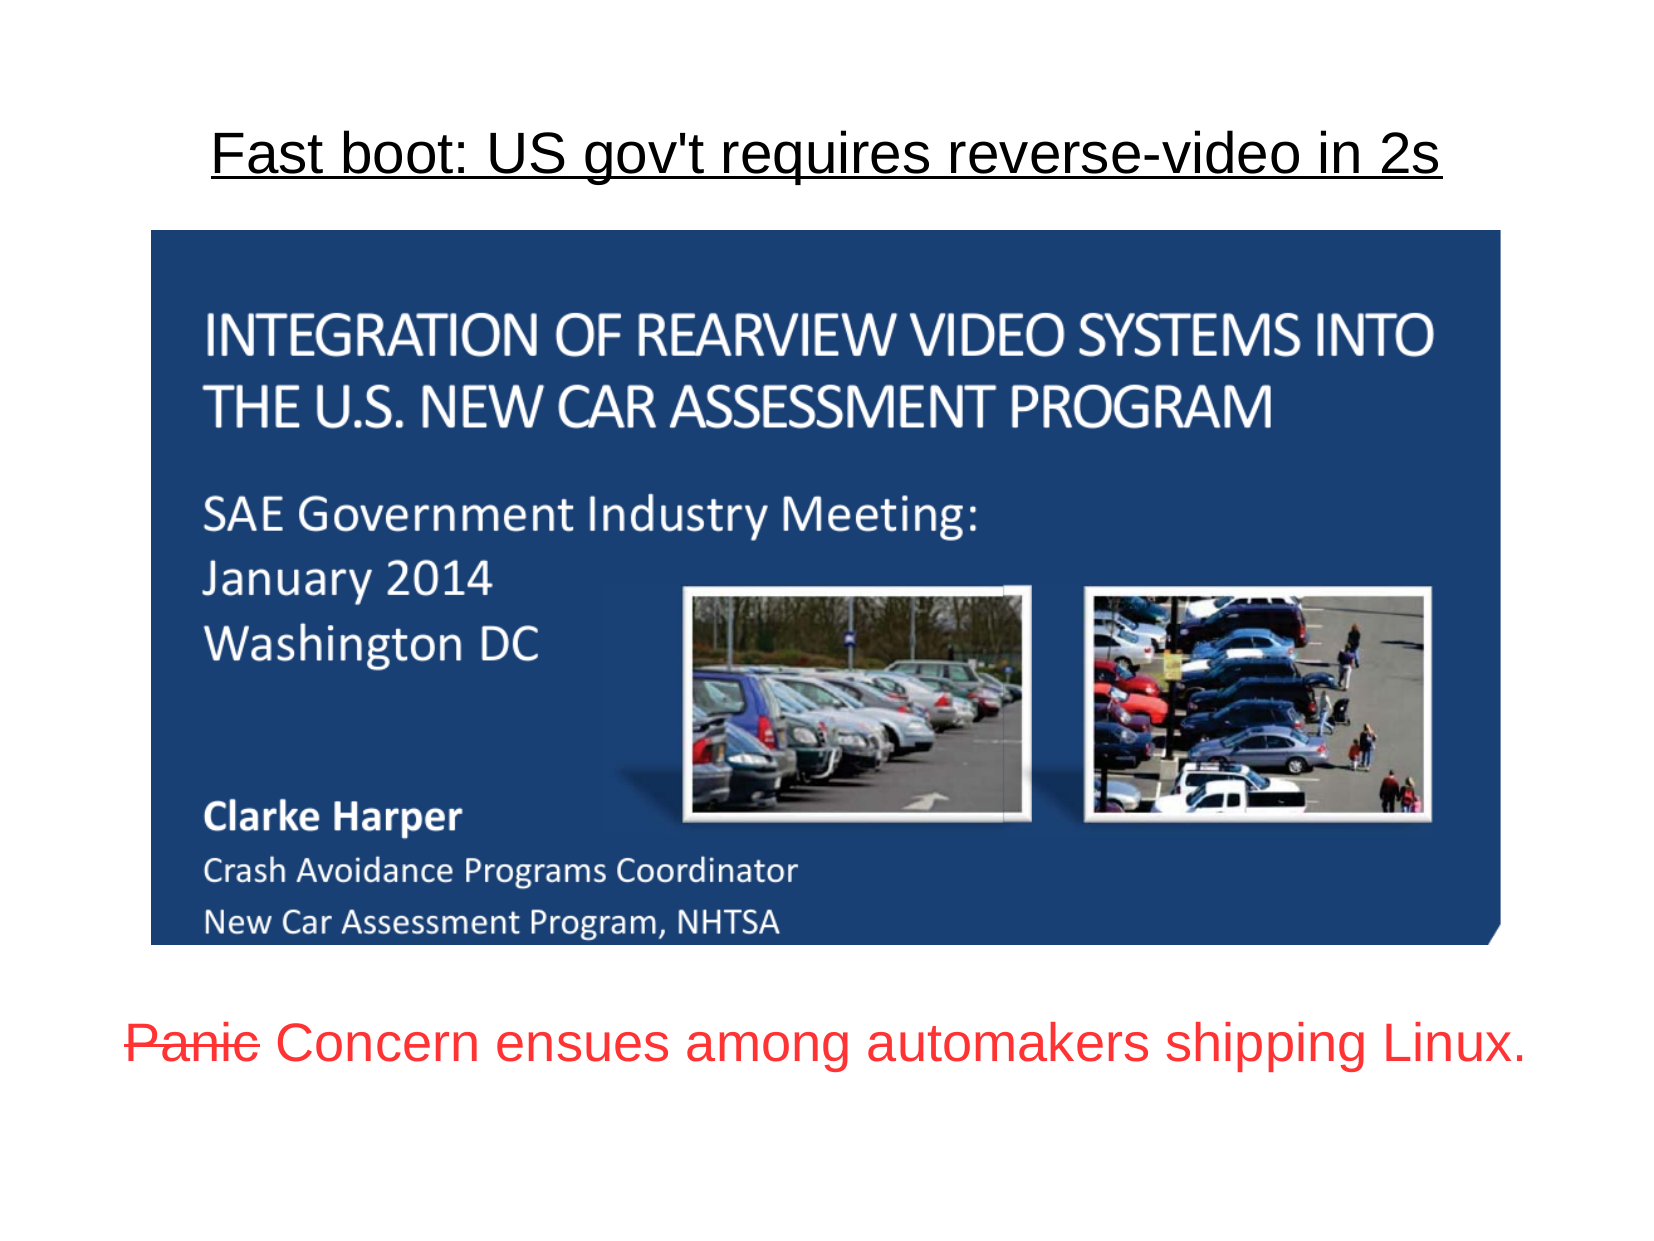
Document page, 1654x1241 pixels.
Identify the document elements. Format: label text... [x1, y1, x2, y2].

picture [151, 230, 1502, 945]
title Fast boot: US gov't requires reverse-video in 2s [82, 49, 1571, 257]
text_box Panic Concern ensues among automakers shipping Linux. [109, 1005, 1545, 1071]
